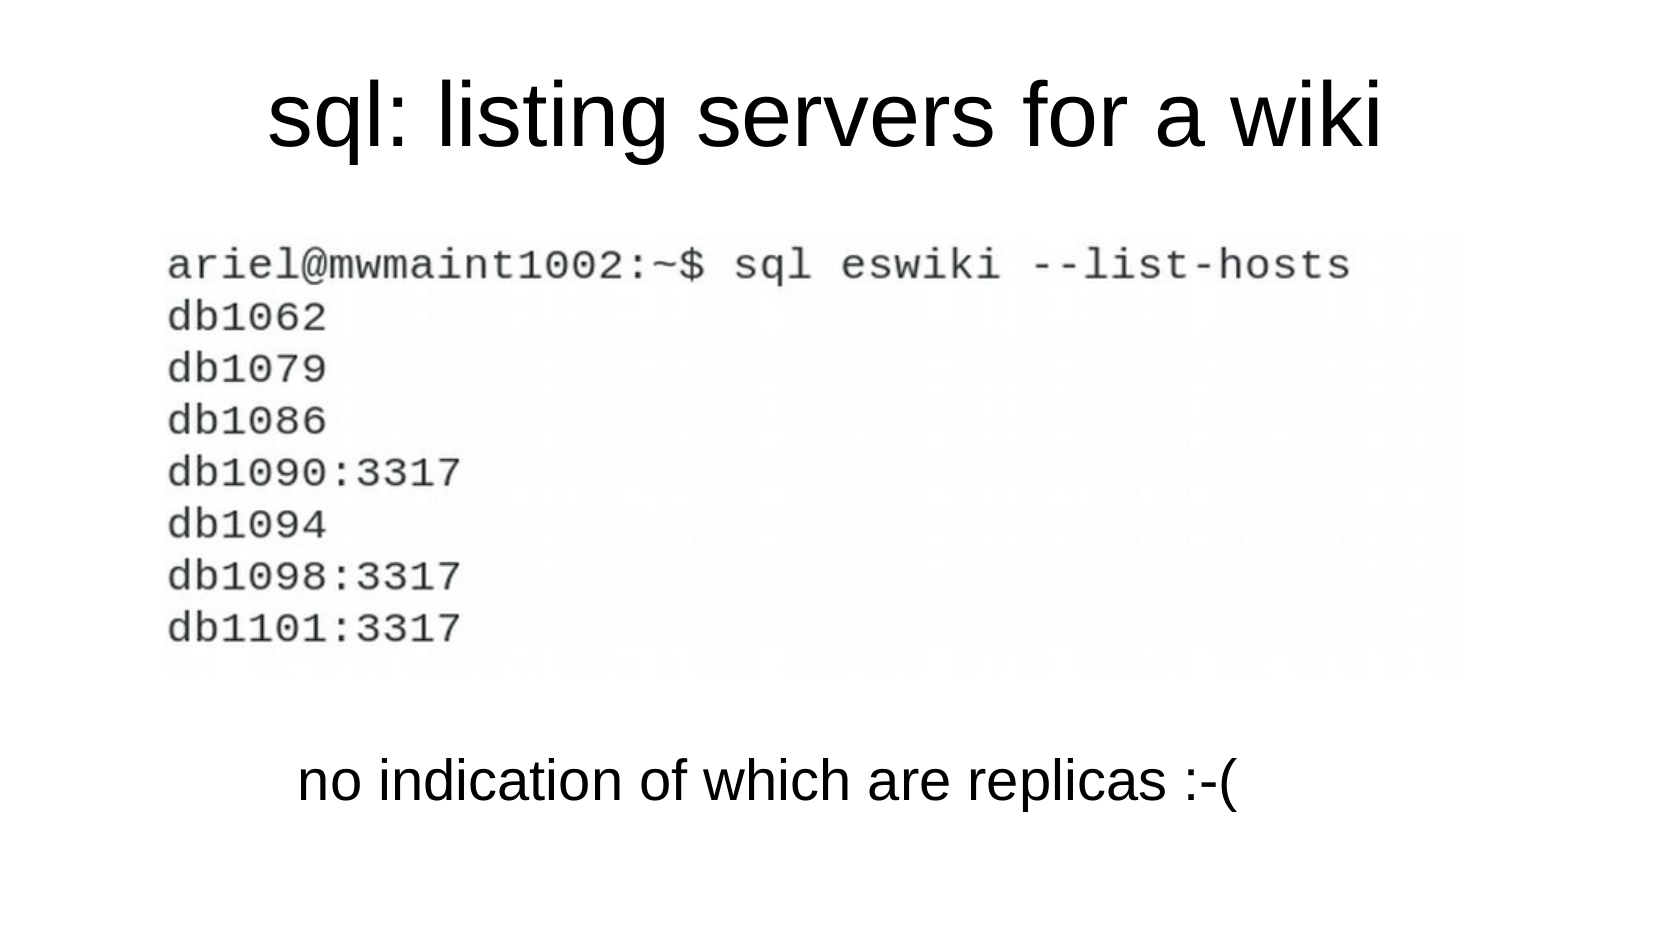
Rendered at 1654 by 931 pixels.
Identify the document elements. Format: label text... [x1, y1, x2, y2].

list no indication of which are replicas :-( [236, 747, 1371, 863]
picture [165, 235, 1465, 675]
title sql: listing servers for a wiki [82, 37, 1571, 193]
